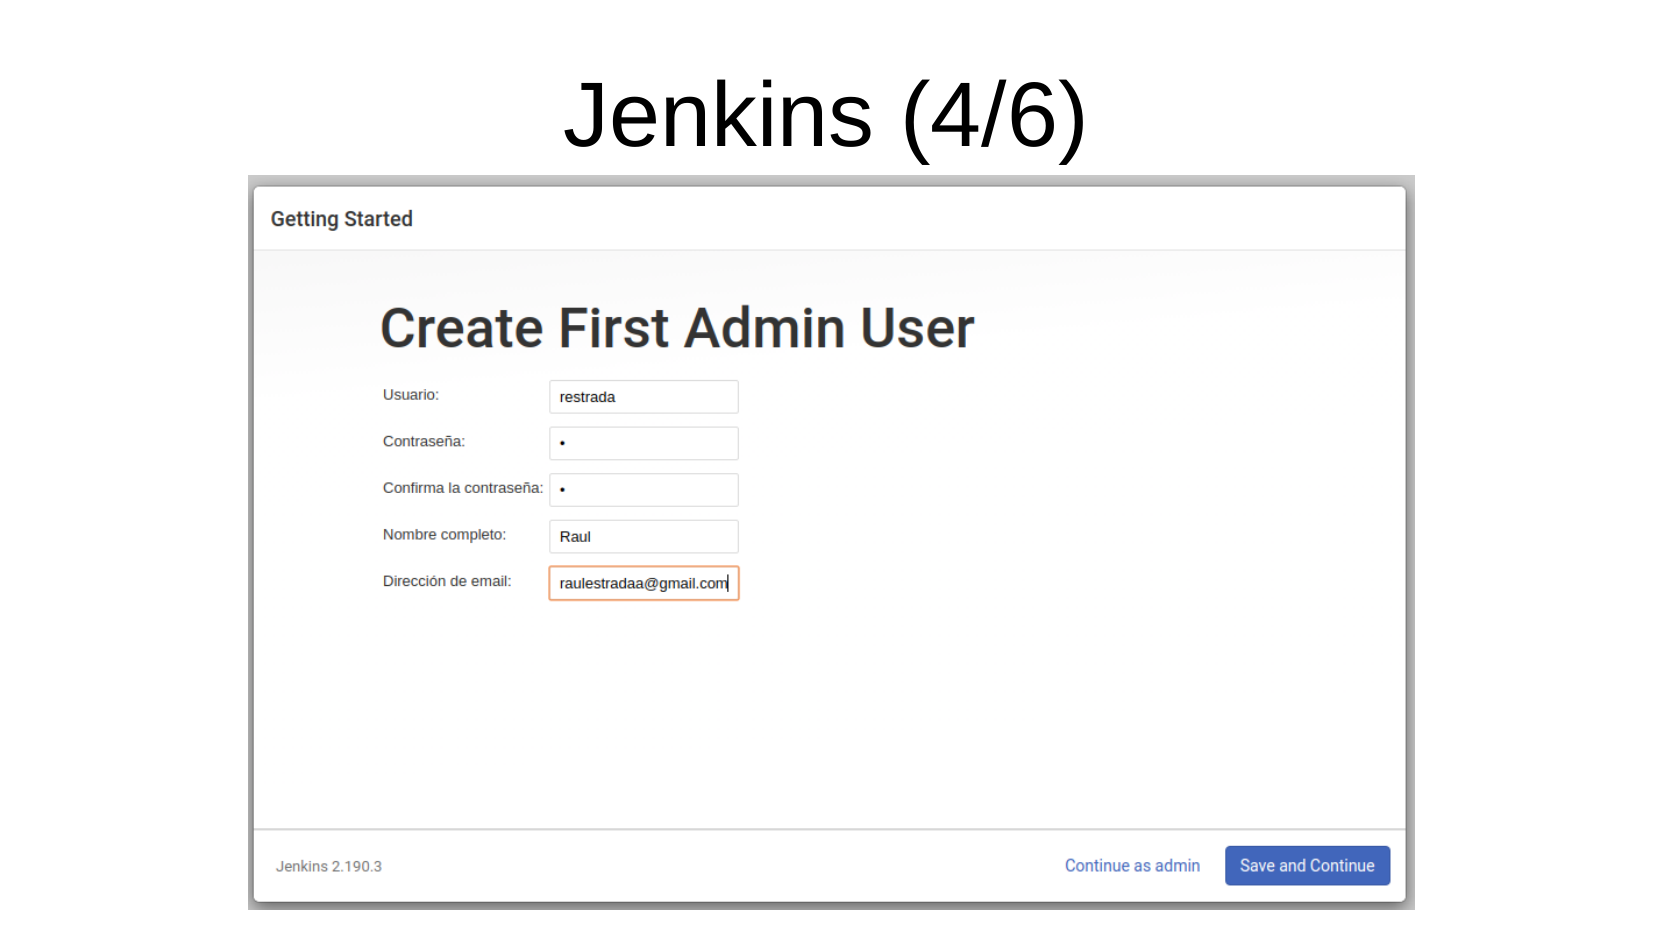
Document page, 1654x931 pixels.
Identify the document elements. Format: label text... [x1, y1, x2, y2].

title Jenkins (4/6) [82, 37, 1571, 193]
picture [248, 175, 1415, 910]
